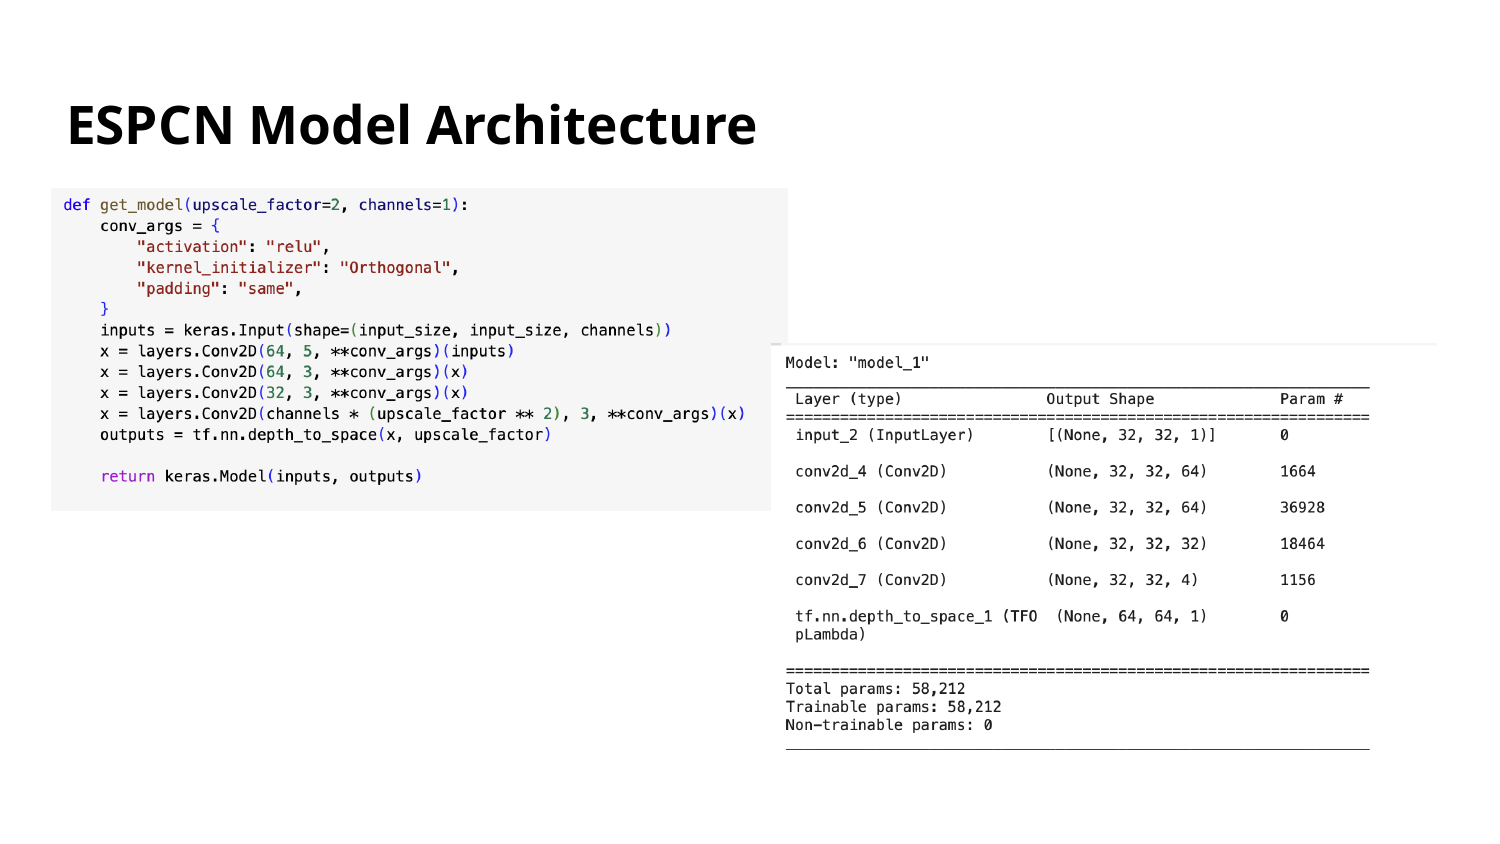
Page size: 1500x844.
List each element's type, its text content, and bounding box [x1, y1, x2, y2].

picture [51, 188, 1437, 750]
title ESPCN Model Architecture [51, 72, 1449, 176]
